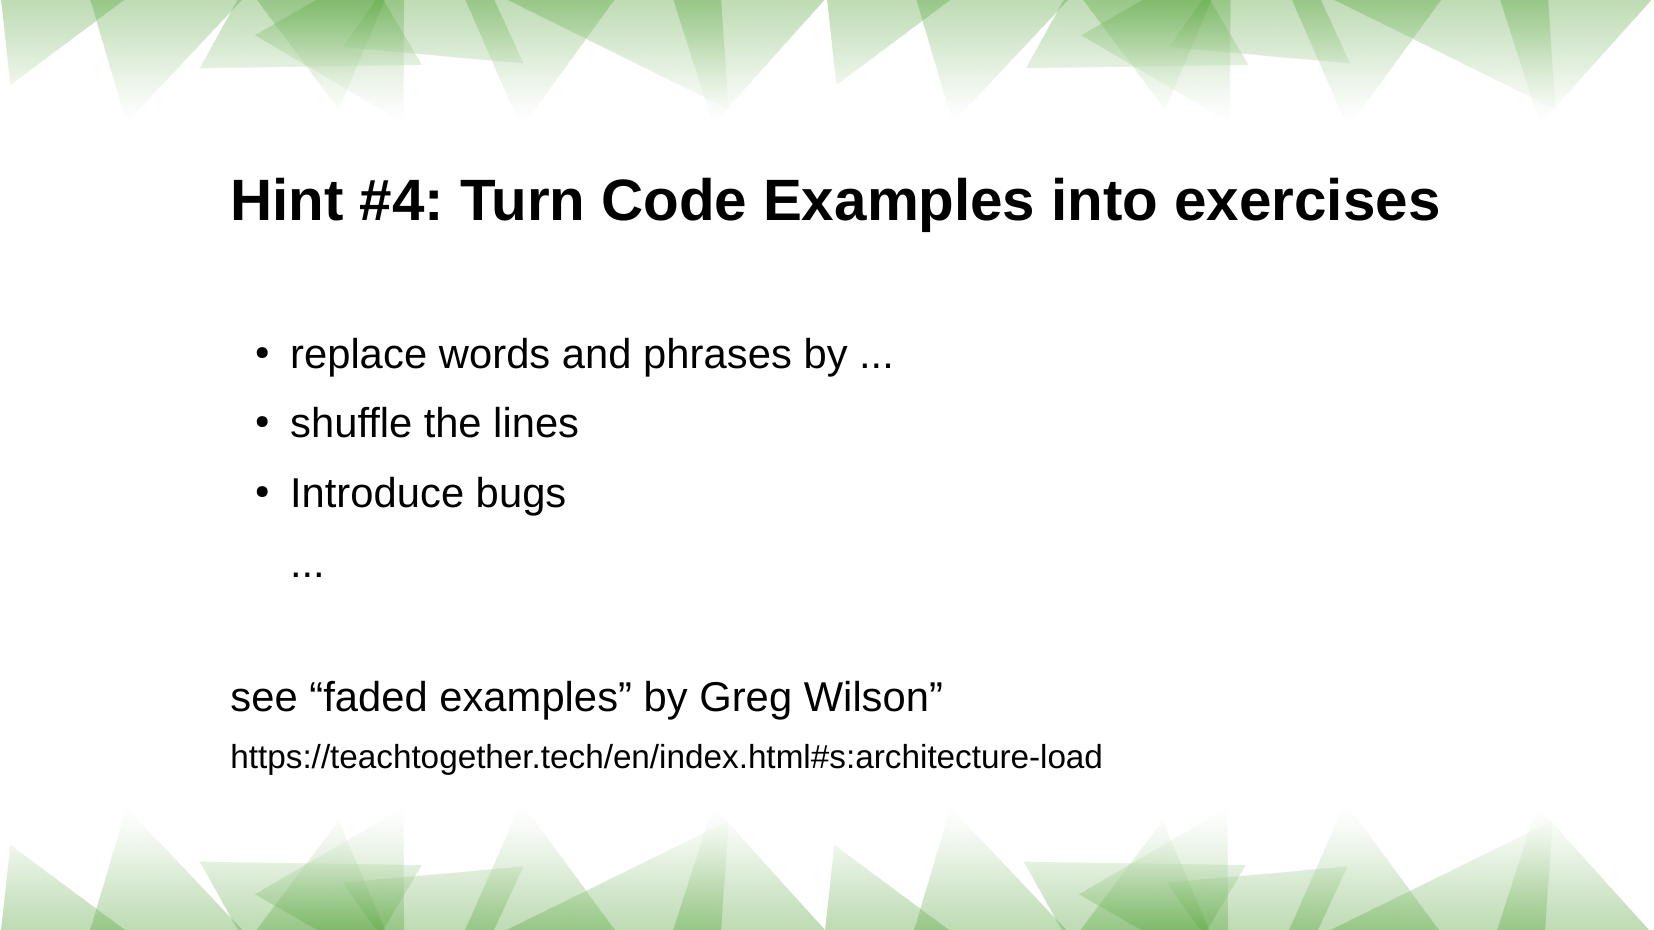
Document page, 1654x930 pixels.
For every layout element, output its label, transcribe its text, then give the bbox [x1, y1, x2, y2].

picture [0, 802, 1651, 930]
picture [0, 0, 1653, 128]
title Hint #4: Turn Code Examples into exercises see “faded examples” by Greg Wilson” https://teachtogether.tech/en/index.html#s:architecture-load [195, 134, 1501, 776]
text_box replace words and phrases by ... shuffle the lines Introduce bugs ... [240, 300, 1141, 594]
